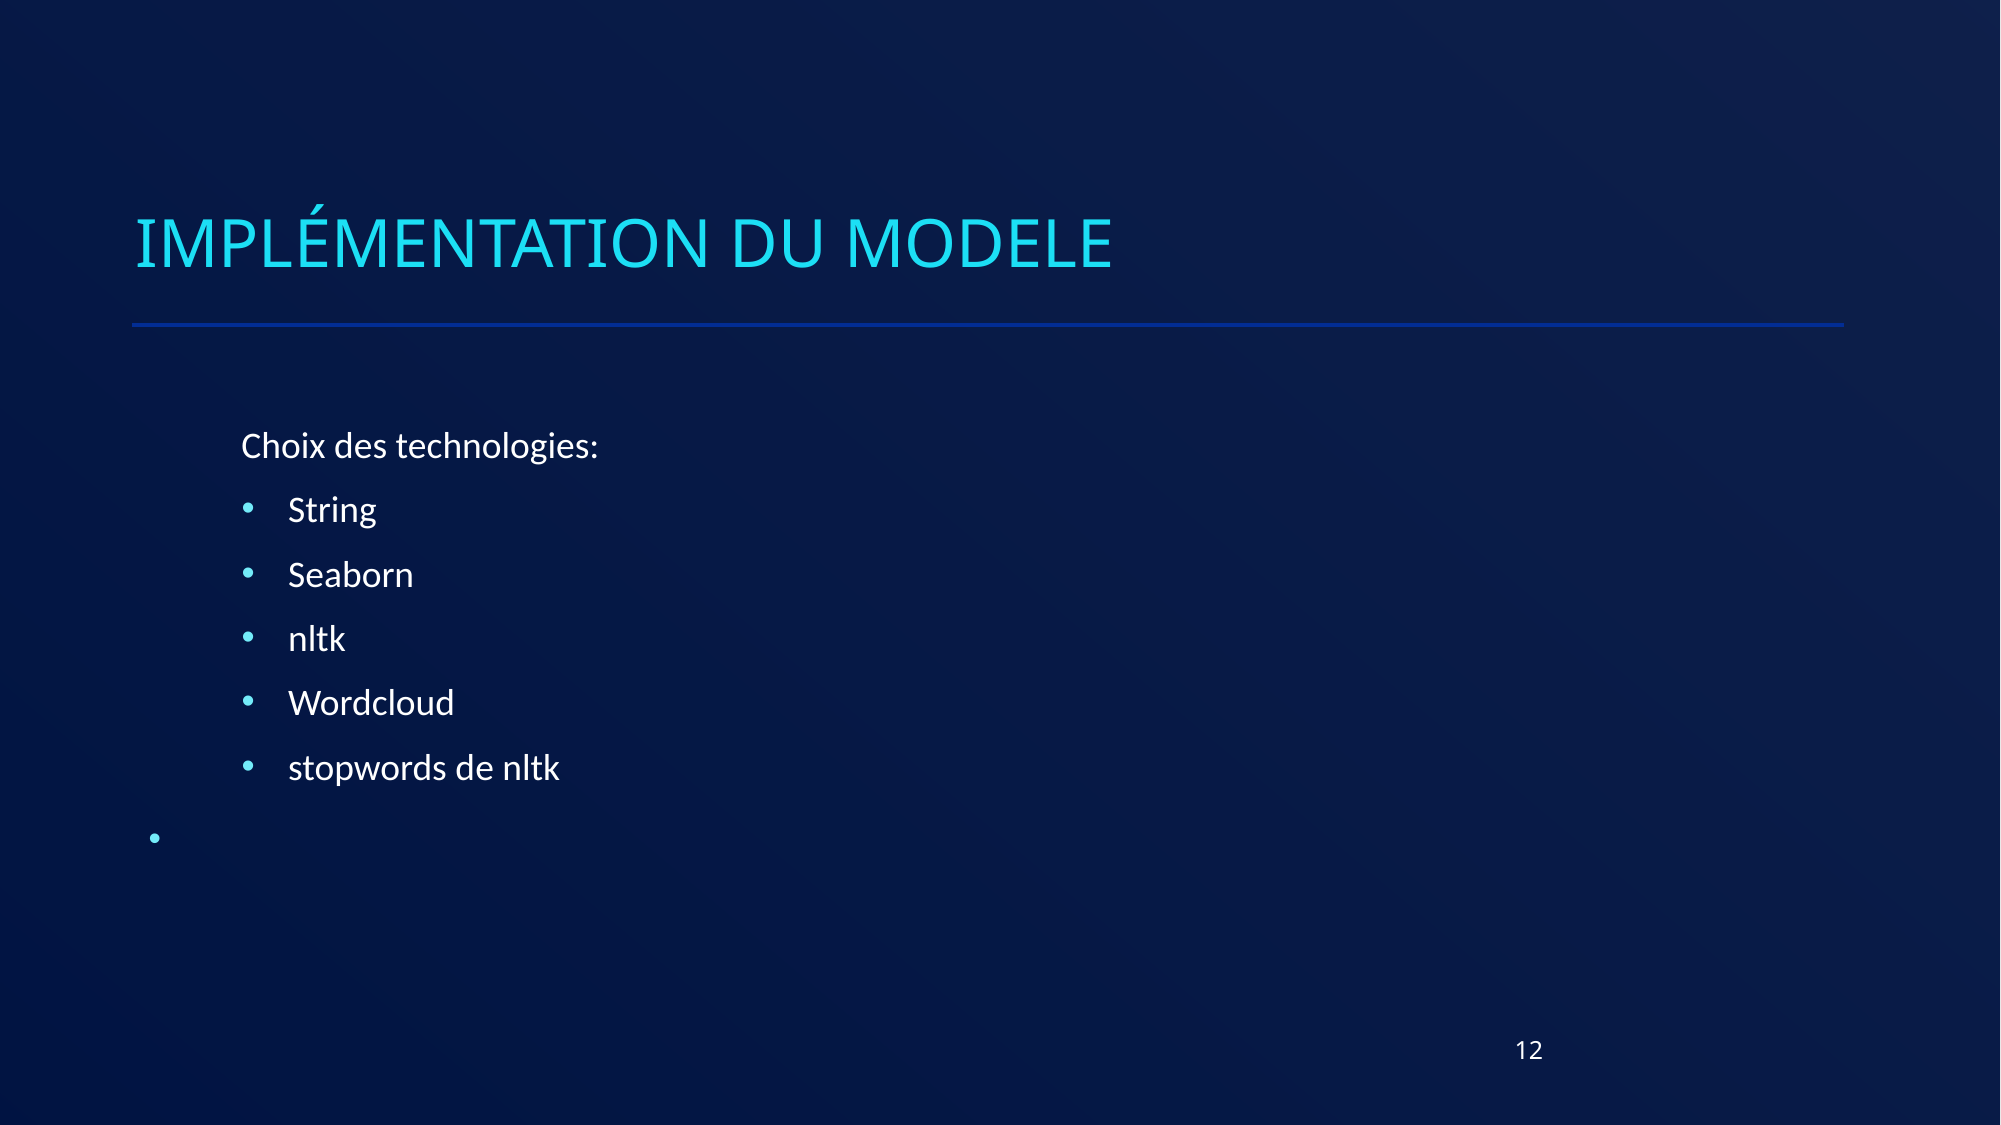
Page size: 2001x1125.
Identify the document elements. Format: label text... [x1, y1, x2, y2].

list Choix des technologies: String Seaborn nltk Wordcloud stopwords de nltk [133, 404, 1000, 967]
title Implémentation du modele [120, 71, 1846, 289]
text_box 11 [1499, 1021, 1950, 1082]
